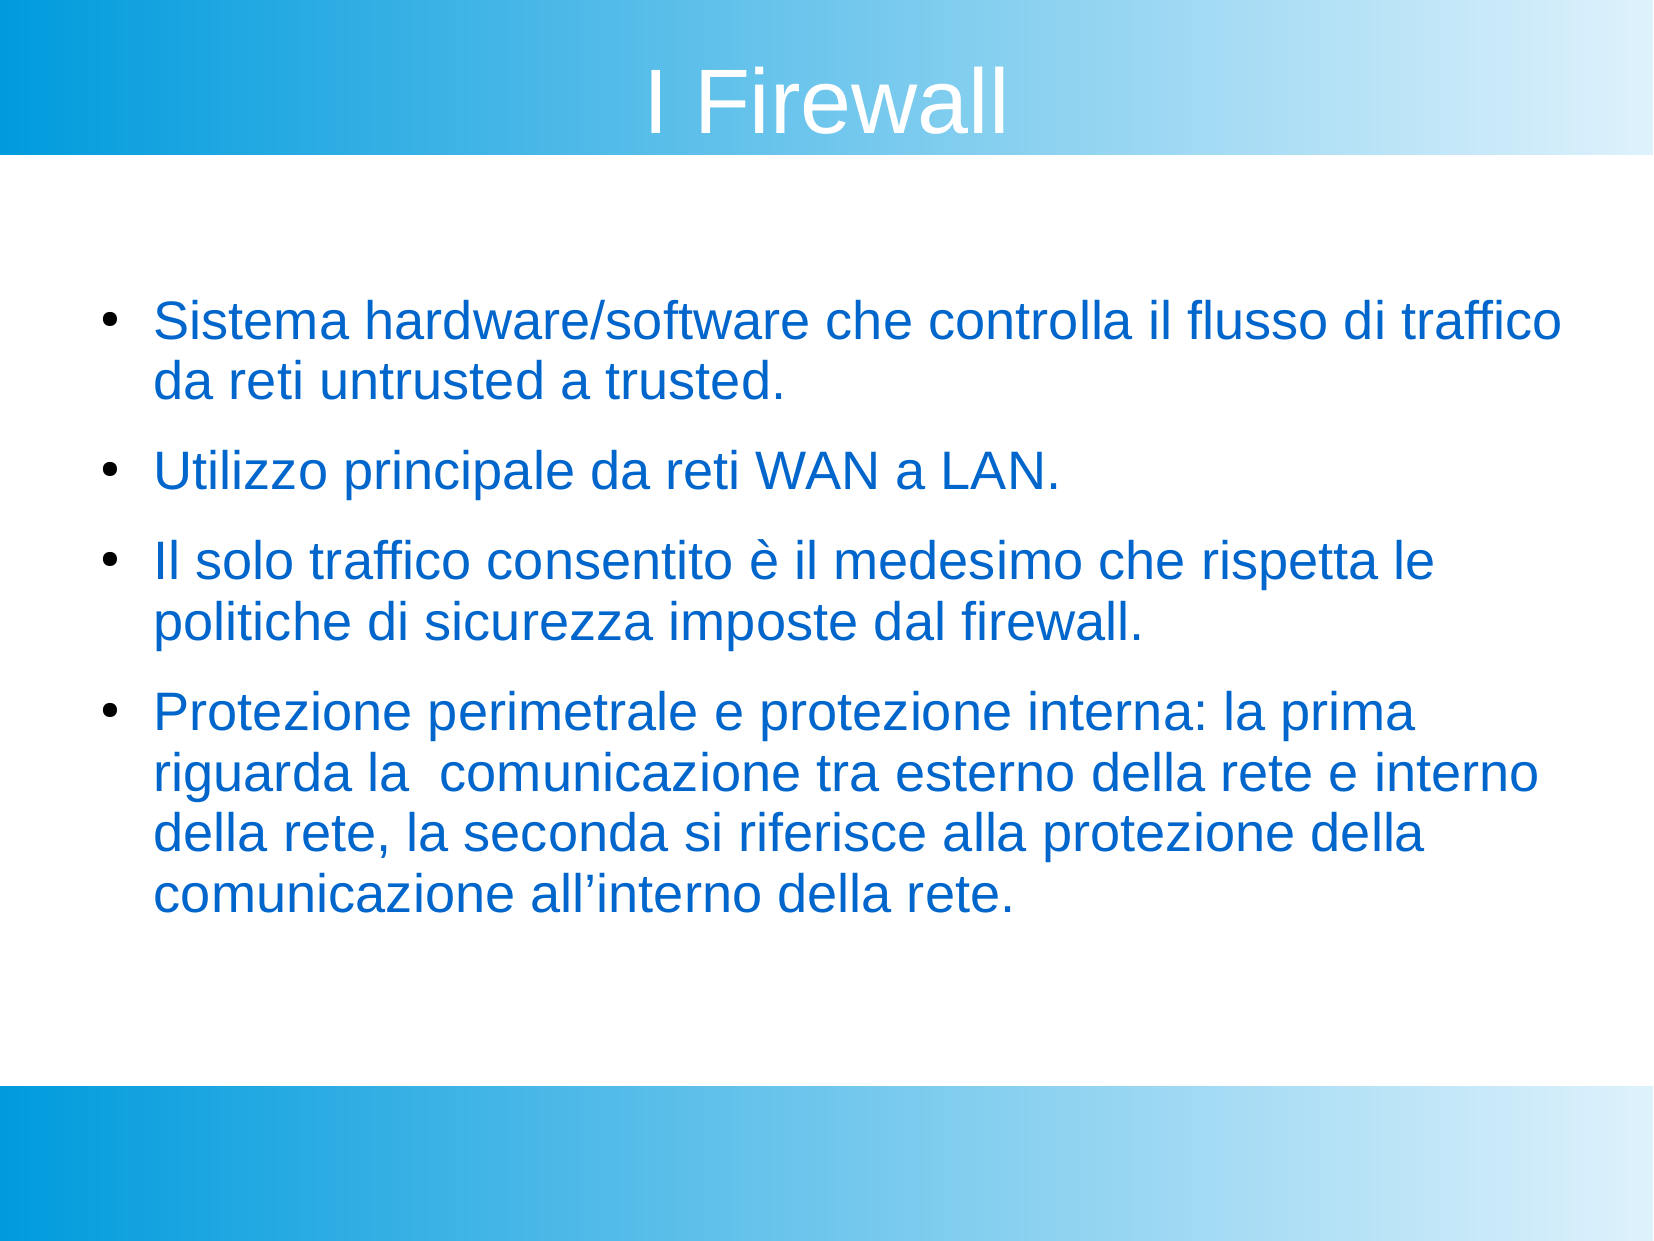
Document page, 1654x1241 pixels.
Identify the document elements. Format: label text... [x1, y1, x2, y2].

list Sistema hardware/software che controlla il flusso di traffico da reti untrusted a trusted. Utilizzo principale da reti WAN a LAN. Il solo traffico consentito è il medesimo che rispetta le politiche di sicurezza imposte dal firewall. Protezione perimetrale e protezione interna: la prima riguarda la comunicazione tra esterno della rete e interno della rete, la seconda si riferisce alla protezione della comunicazione all’interno della rete. [82, 290, 1571, 1010]
title I Firewall [82, 49, 1571, 155]
